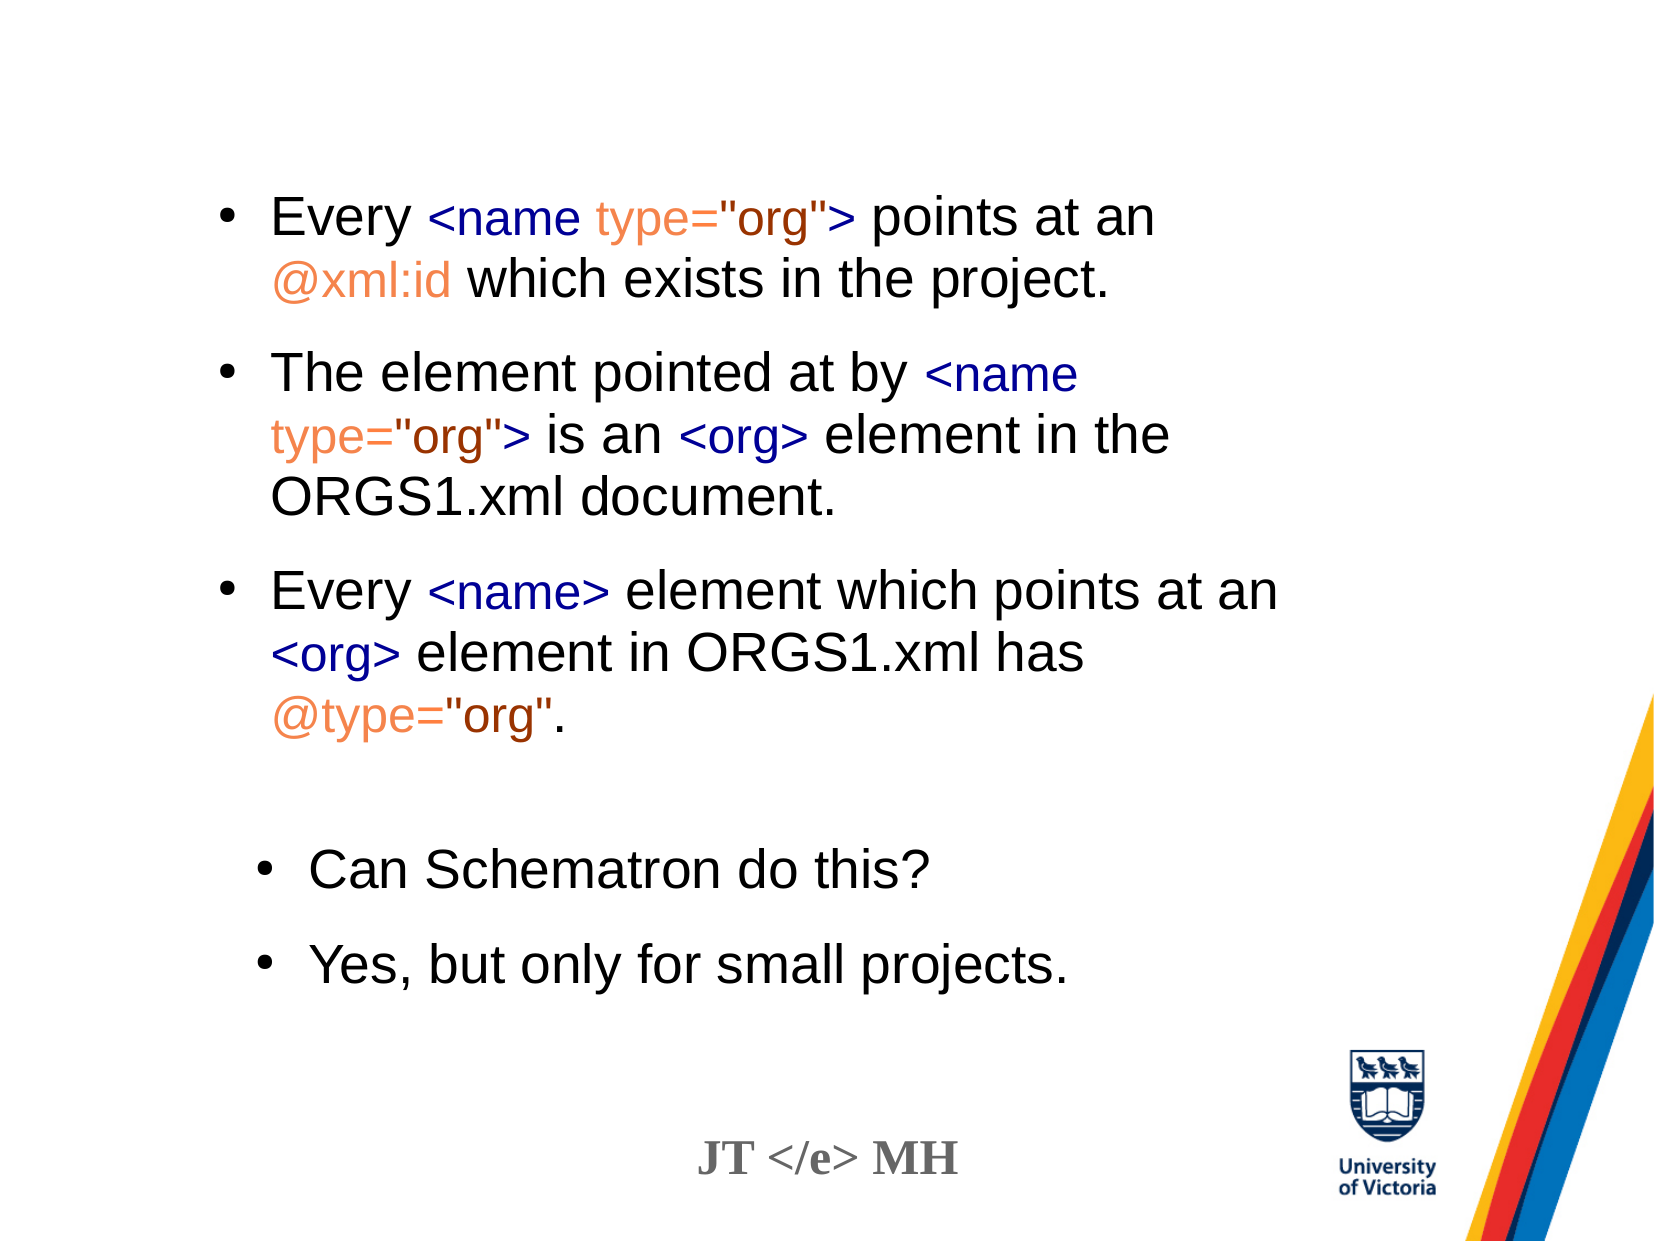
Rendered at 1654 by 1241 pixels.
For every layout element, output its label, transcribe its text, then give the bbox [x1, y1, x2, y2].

picture [0, 0, 1654, 1241]
list Every <name type="org"> points at an @xml:id which exists in the project. The element pointed at by <name type="org"> is an <org> element in the ORGS1.xml document. Every <name> element which points at an <org> element in ORGS1.xml has @type="org". Can Schematron do this? Yes, but only for small projects. [199, 91, 1332, 1119]
text_box JT </e> MH [565, 1129, 1090, 1216]
